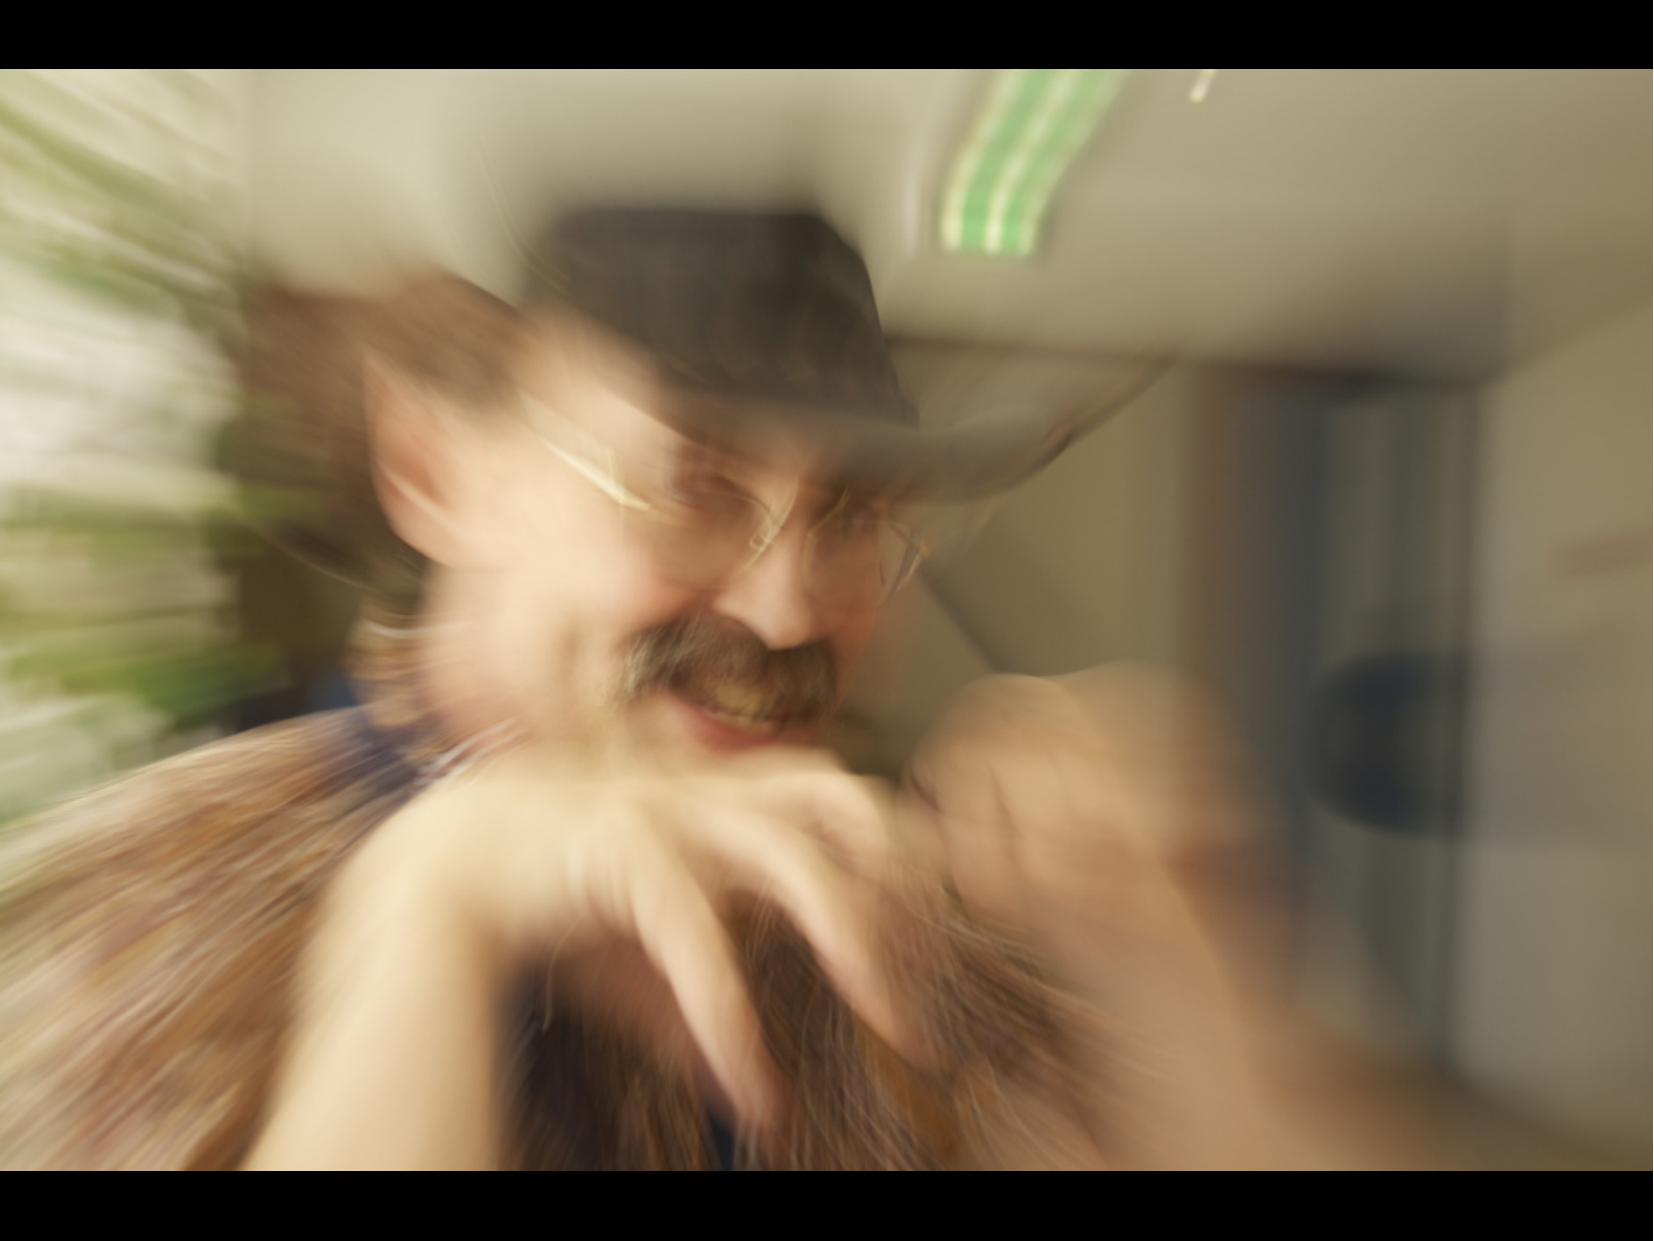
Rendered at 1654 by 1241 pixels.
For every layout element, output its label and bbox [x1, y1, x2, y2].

picture [0, 69, 1653, 1171]
